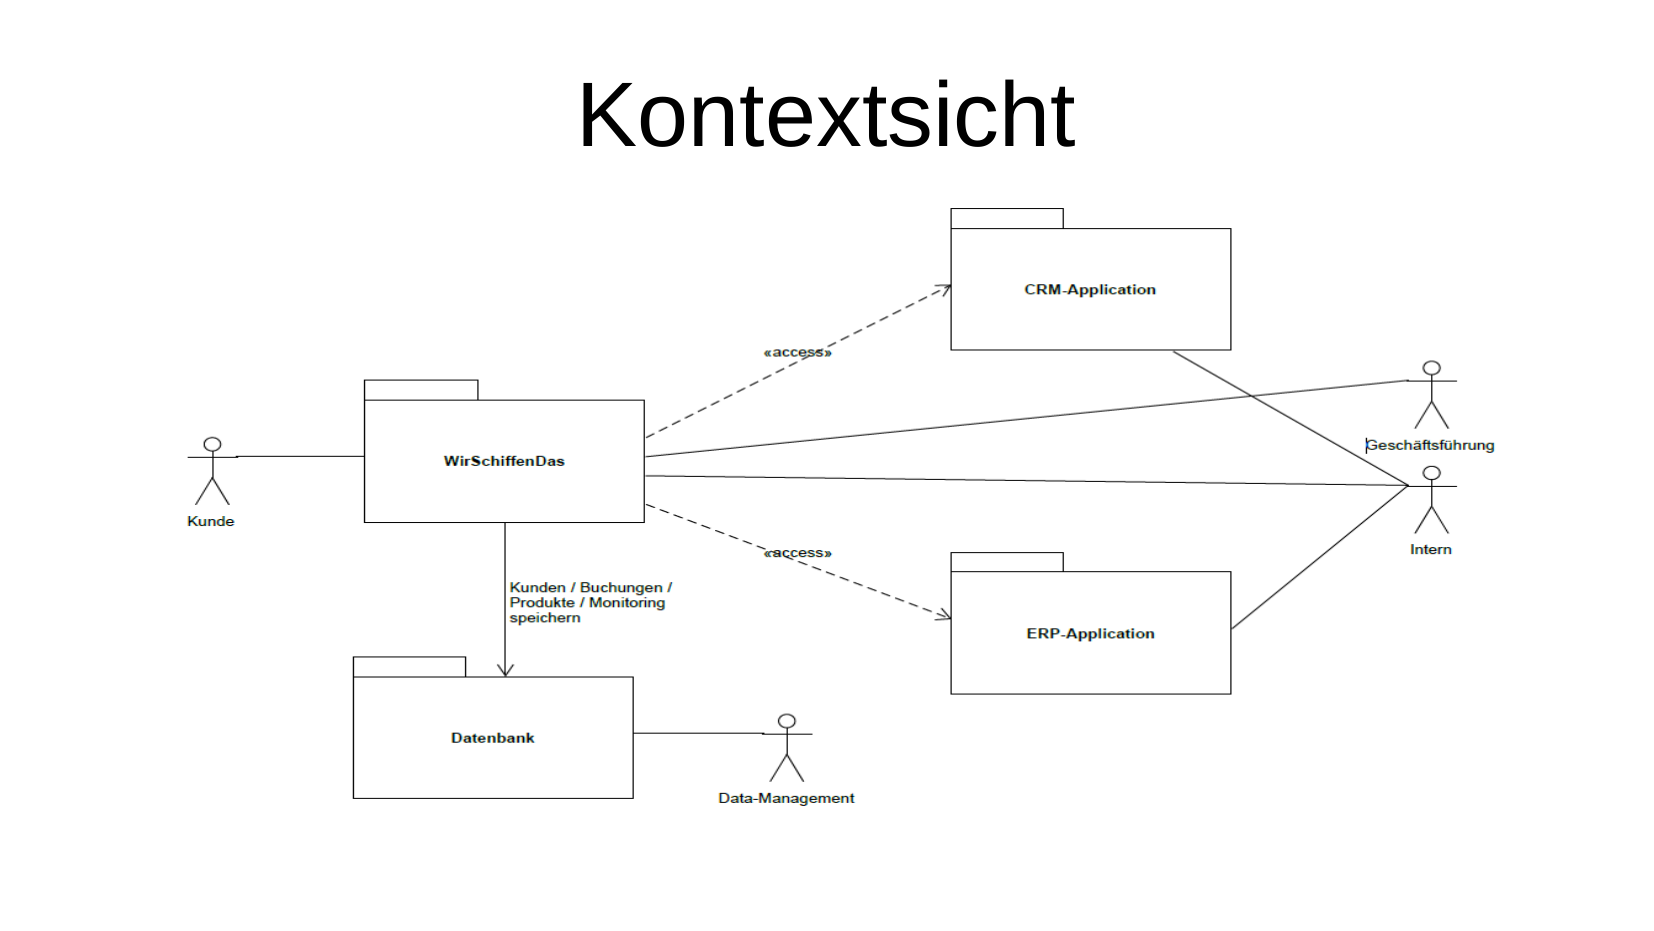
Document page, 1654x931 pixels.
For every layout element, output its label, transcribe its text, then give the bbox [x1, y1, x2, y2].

title Kontextsicht [82, 37, 1571, 193]
picture [157, 192, 1536, 835]
